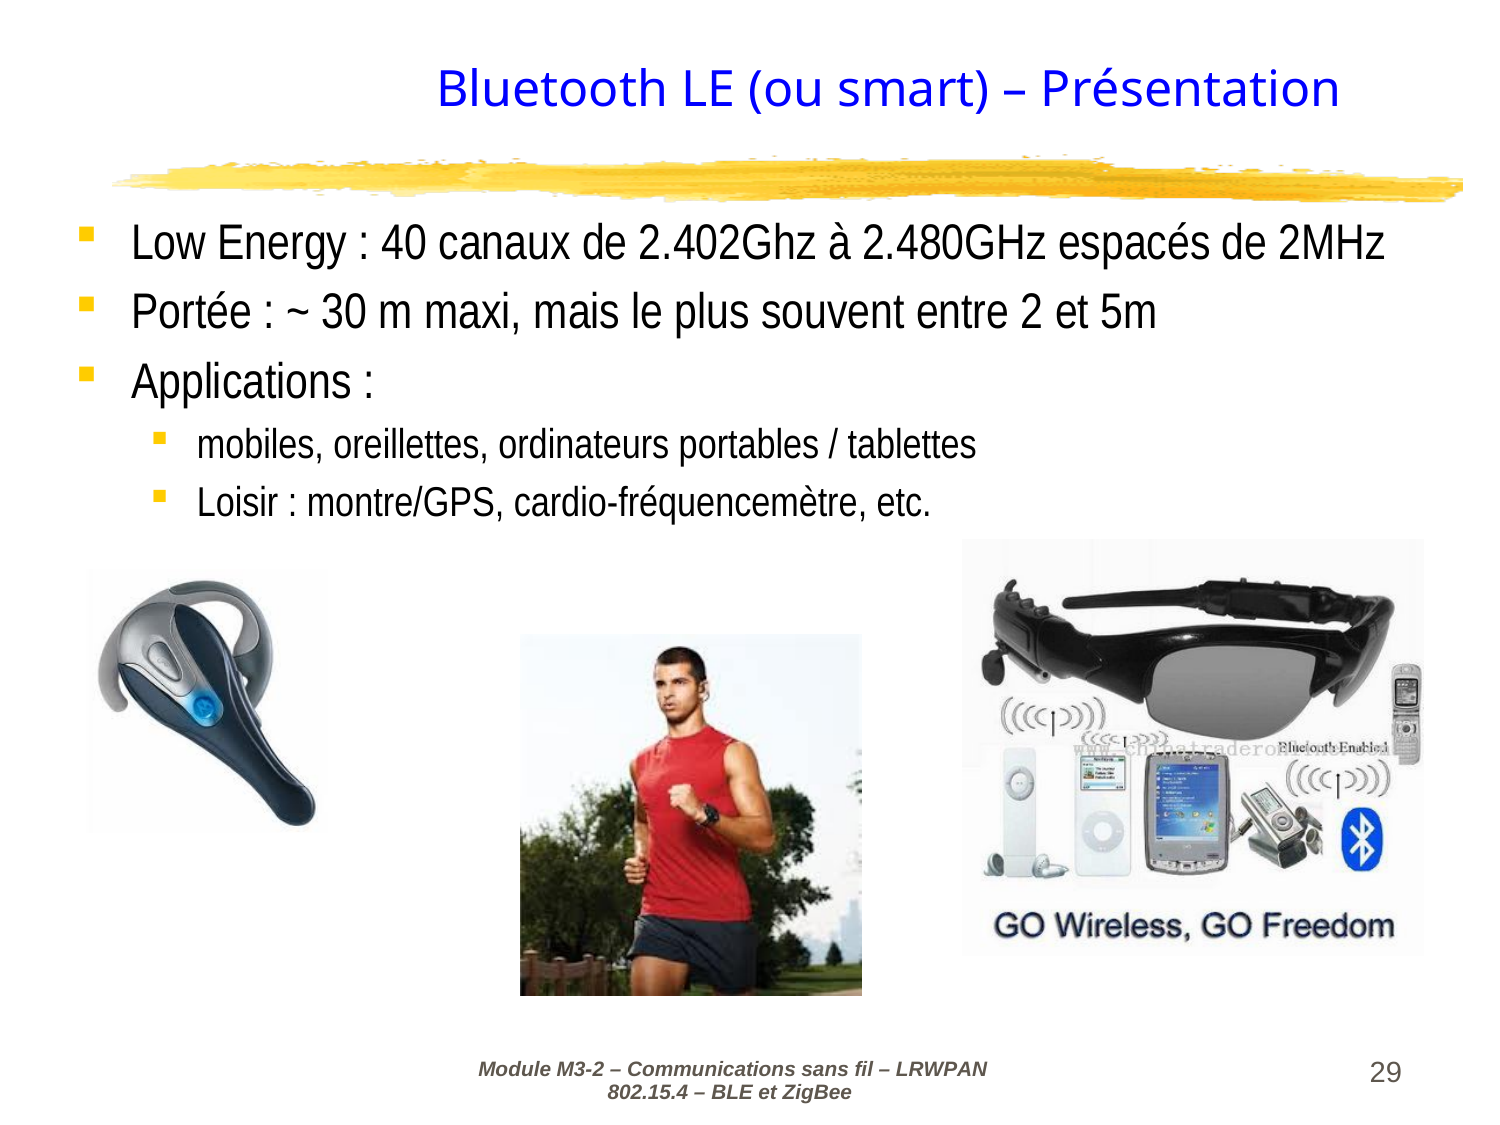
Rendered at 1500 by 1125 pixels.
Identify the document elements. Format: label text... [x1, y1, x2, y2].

picture [520, 634, 862, 996]
title Bluetooth LE (ou smart) – Présentation [62, 37, 1342, 138]
list Low Energy : 40 canaux de 2.402Ghz à 2.480GHz espacés de 2MHz Portée : ~ 30 m maxi, mais le plus souvent entre 2 et 5m Applications : mobiles, oreillettes, ordinateurs portables / tablettes Loisir : montre/GPS, cardio-fréquencemètre, etc. [74, 212, 1417, 865]
picture [962, 539, 1424, 956]
picture [112, 149, 1463, 213]
picture [74, 569, 338, 833]
